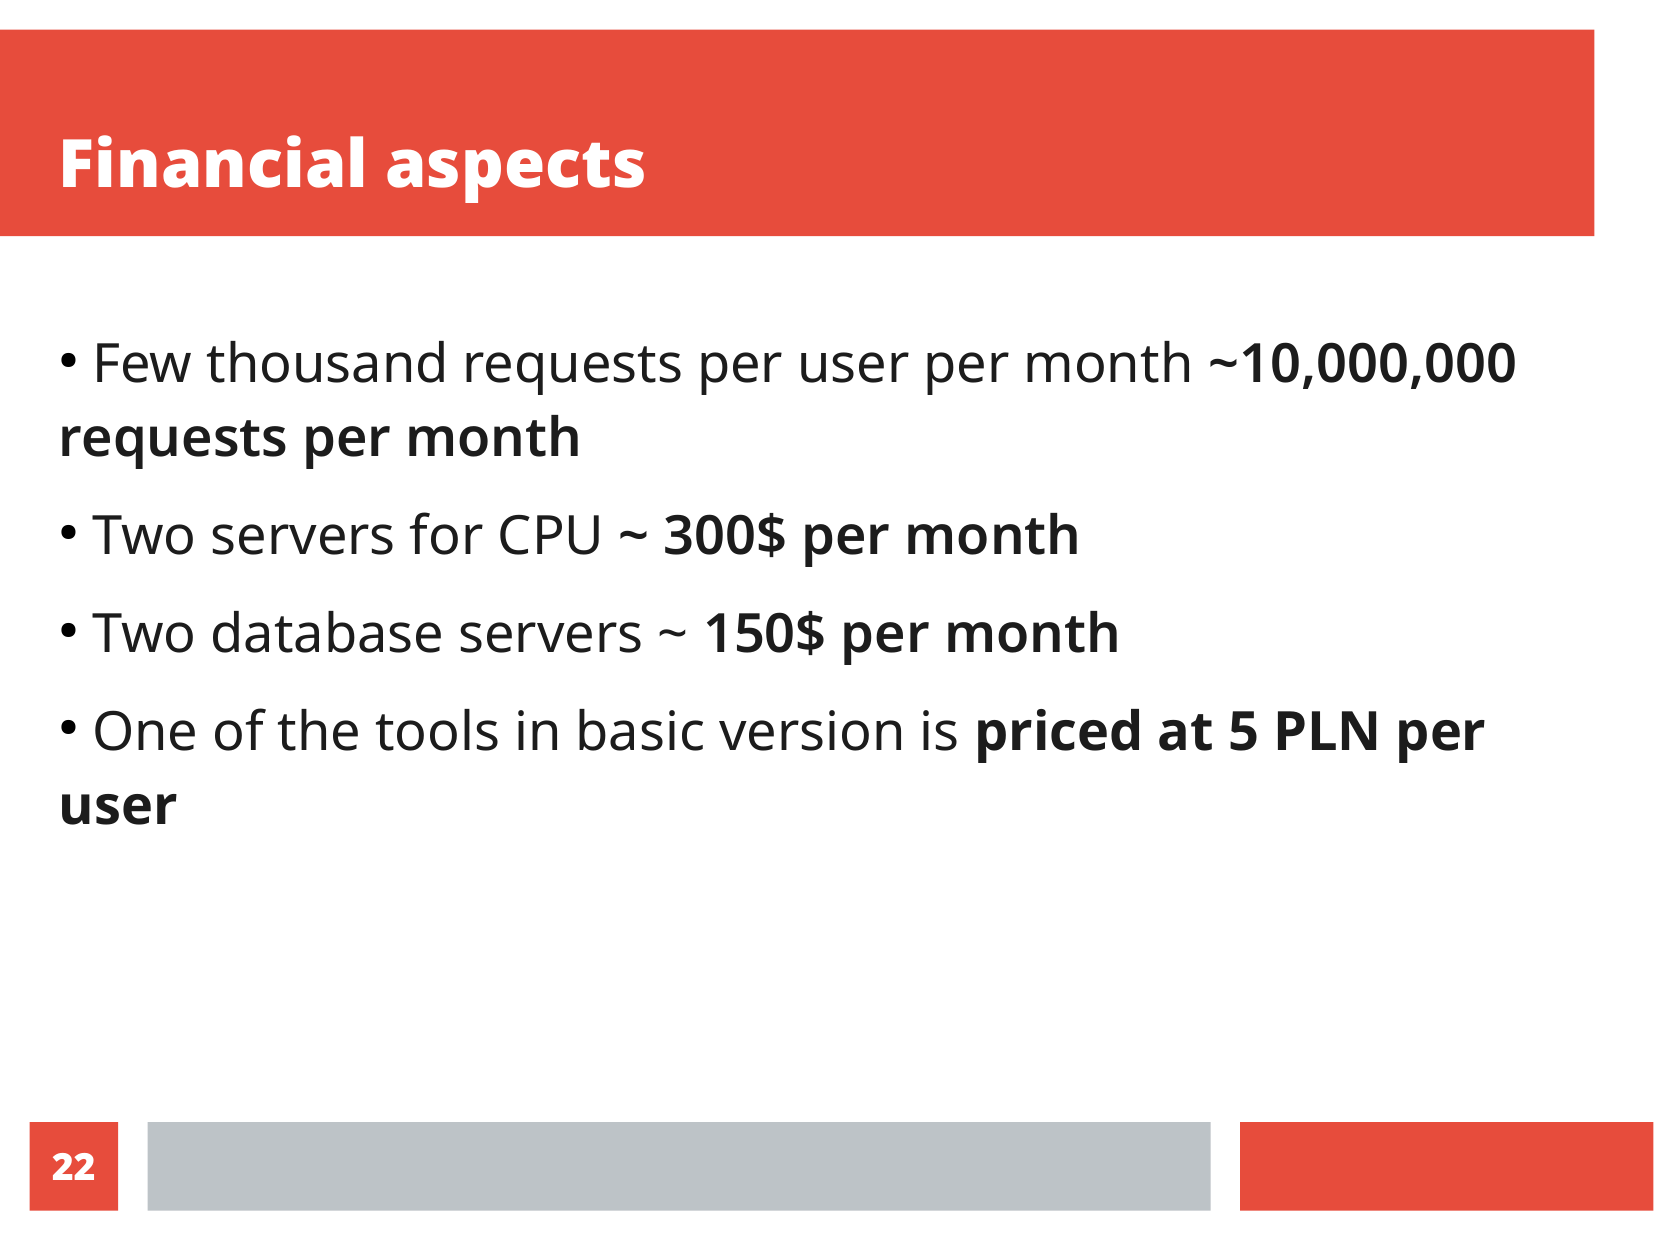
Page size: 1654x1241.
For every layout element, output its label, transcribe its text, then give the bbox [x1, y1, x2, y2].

title Financial aspects [59, 59, 1595, 207]
list Few thousand requests per user per month ~10,000,000 requests per month Two servers for CPU ~ 300$ per month Two database servers ~ 150$ per month One of the tools in basic version is priced at 5 PLN per user [59, 324, 1565, 1093]
